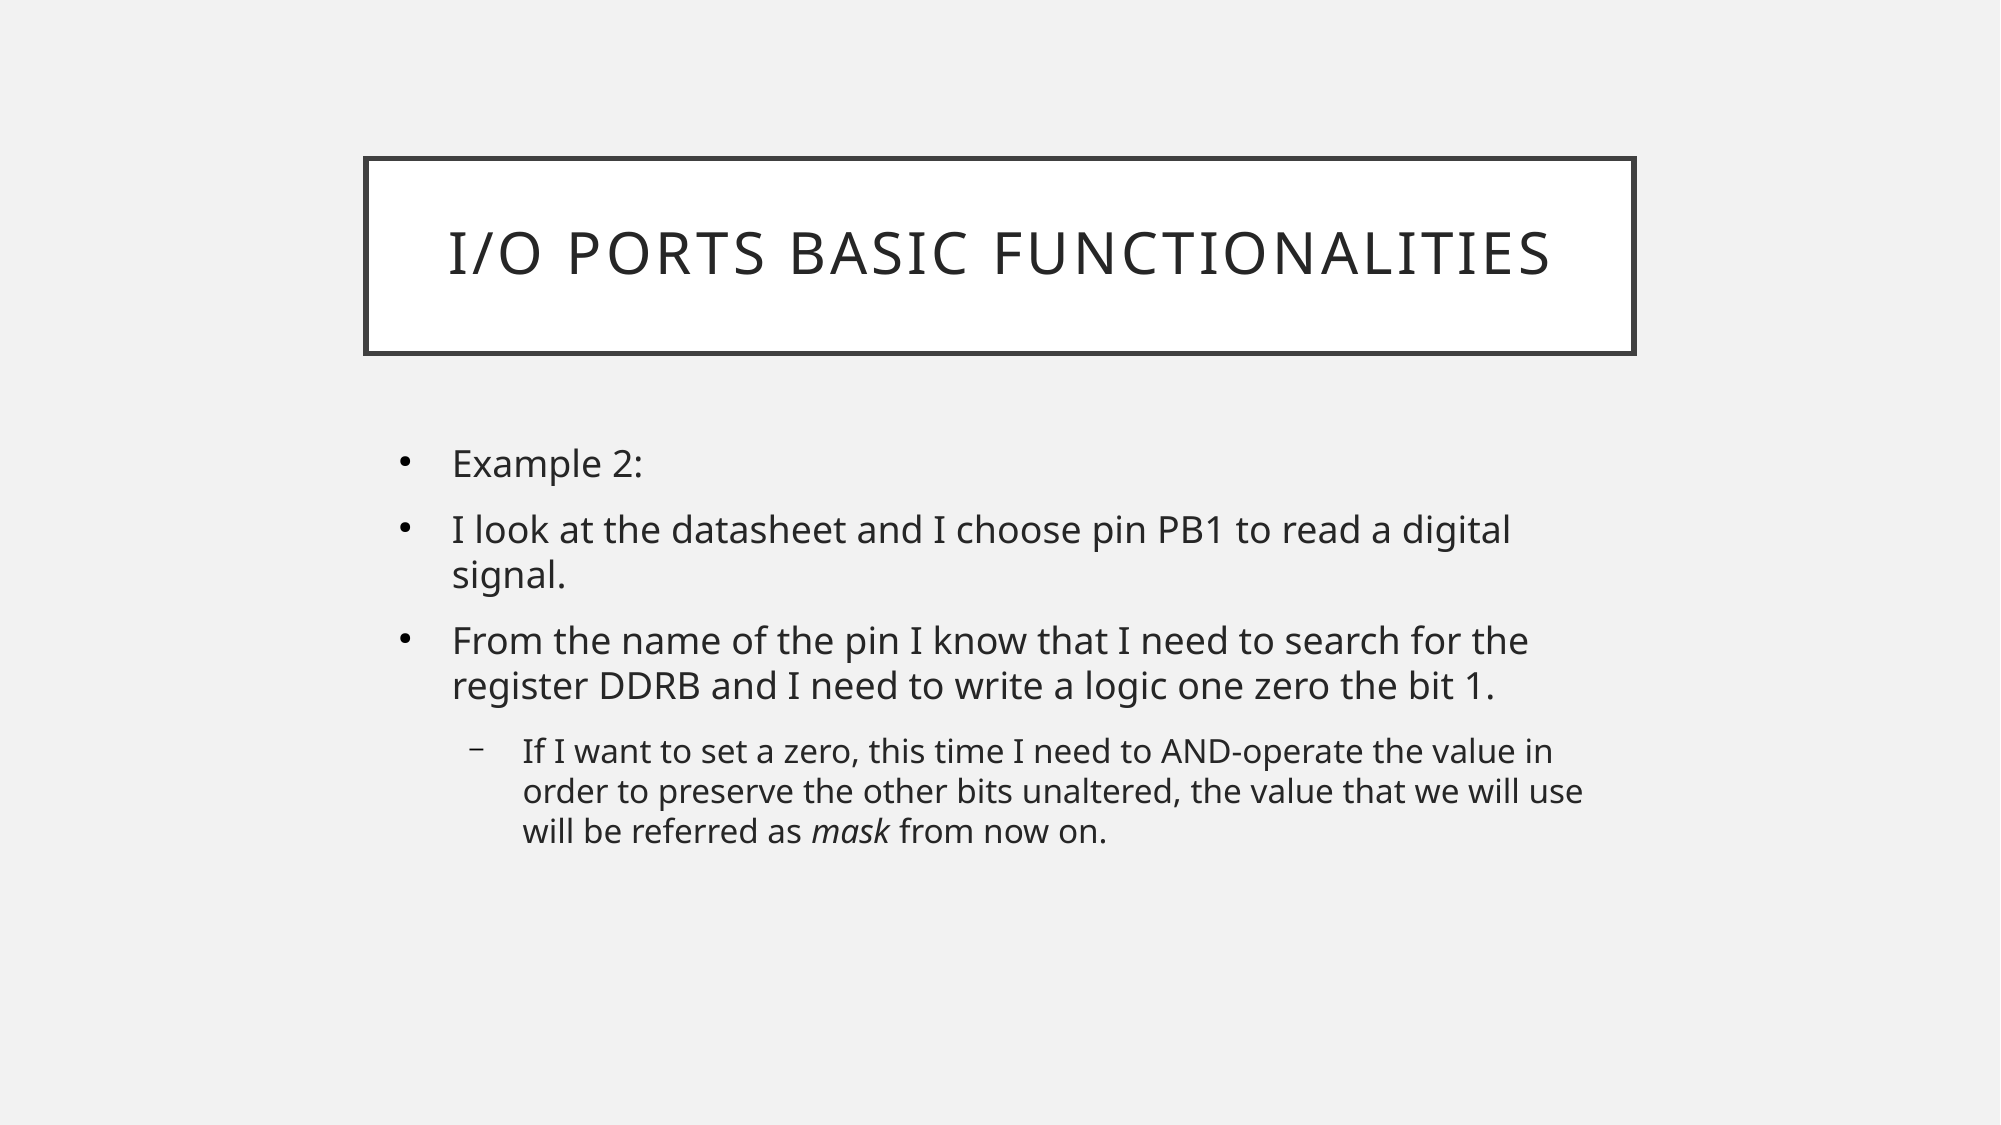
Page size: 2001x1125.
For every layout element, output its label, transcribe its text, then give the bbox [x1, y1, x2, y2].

list Example 2: I look at the datasheet and I choose pin PB1 to read a digital signal. From the name of the pin I know that I need to search for the register DDRB and I need to write a logic one zero the bit 1. If I want to set a zero, this time I need to AND-operate the value in order to preserve the other bits unaltered, the value that we will use will be referred as mask from now on. [366, 432, 1634, 942]
title i/o ports basic functionalities [366, 158, 1634, 354]
